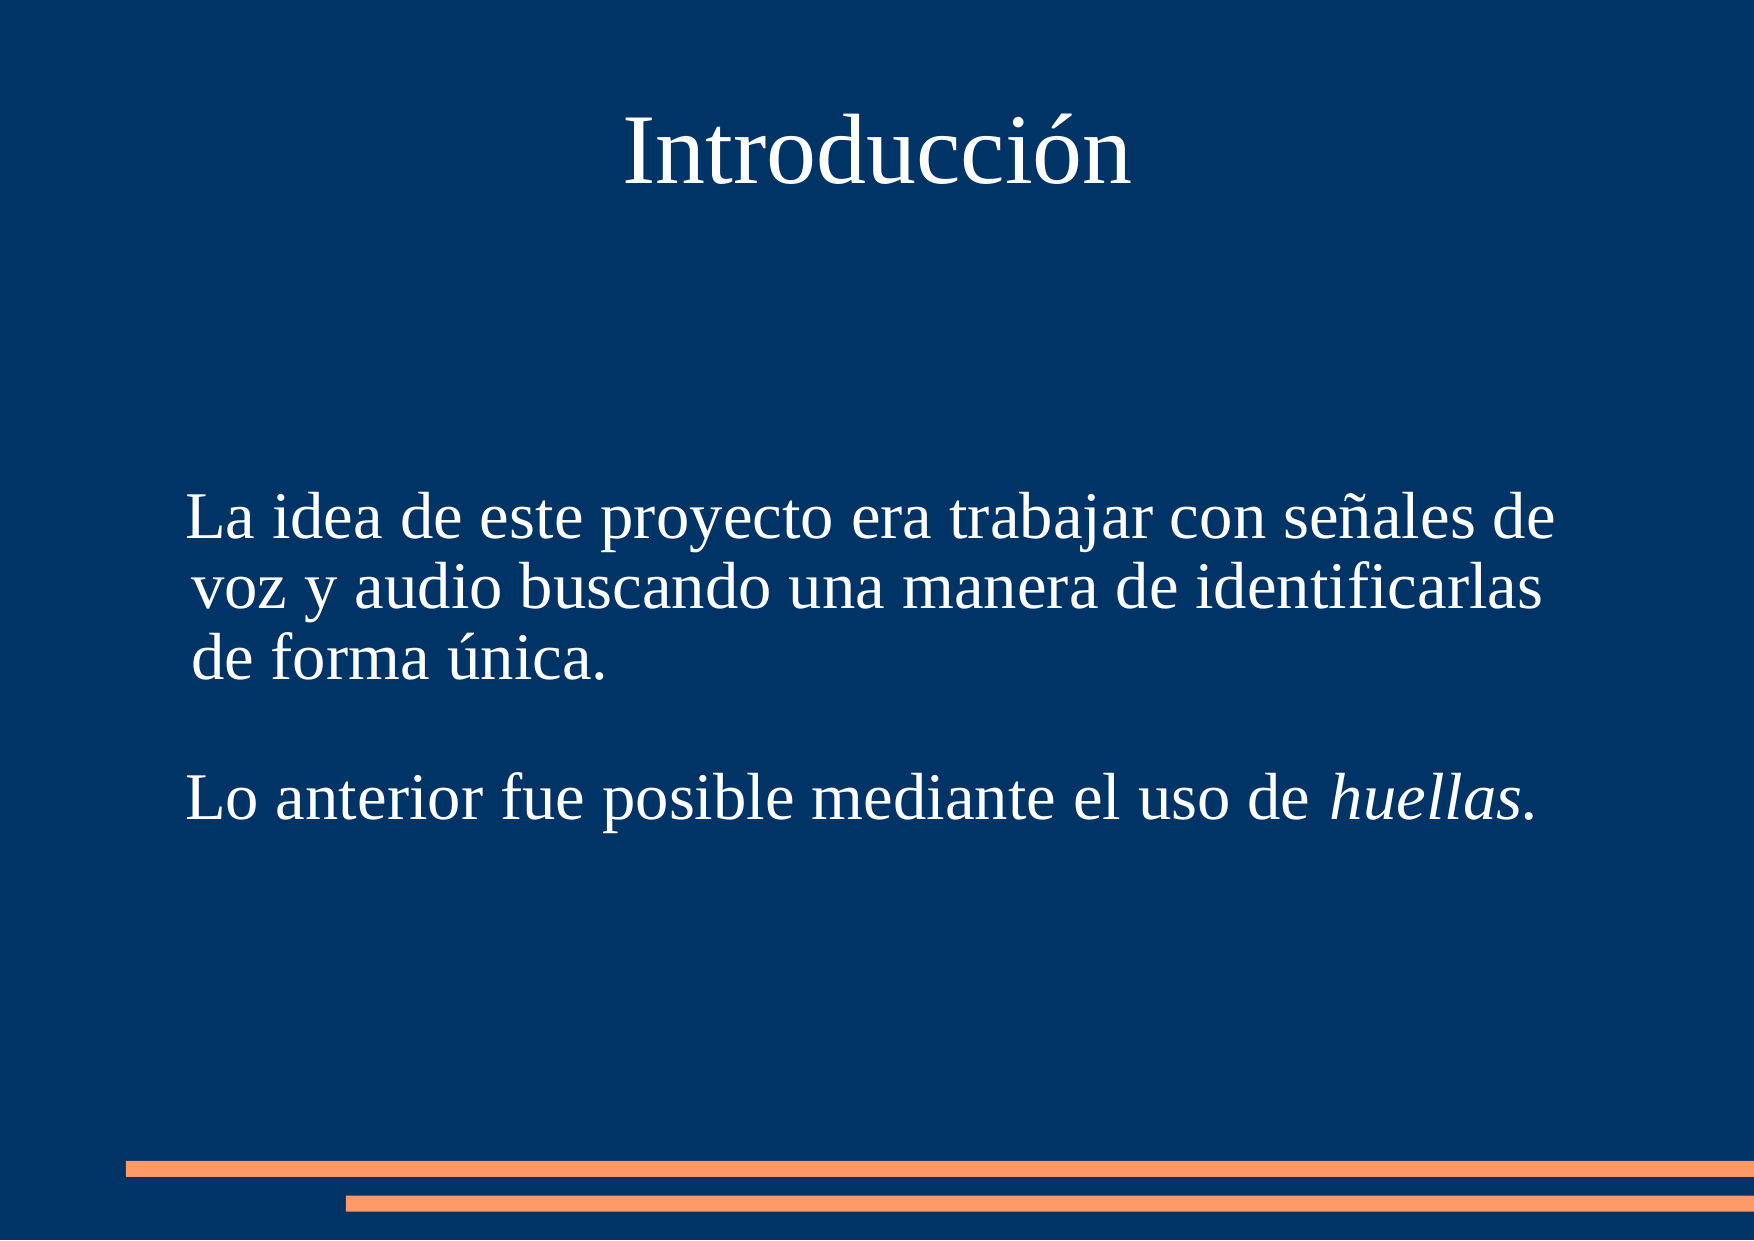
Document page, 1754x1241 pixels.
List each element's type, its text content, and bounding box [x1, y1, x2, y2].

subtitle La idea de este proyecto era trabajar con señales de voz y audio buscando una manera de identificarlas de forma única. Lo anterior fue posible mediante el uso de huellas. [128, 329, 1656, 1125]
title Introducción [128, 53, 1627, 246]
